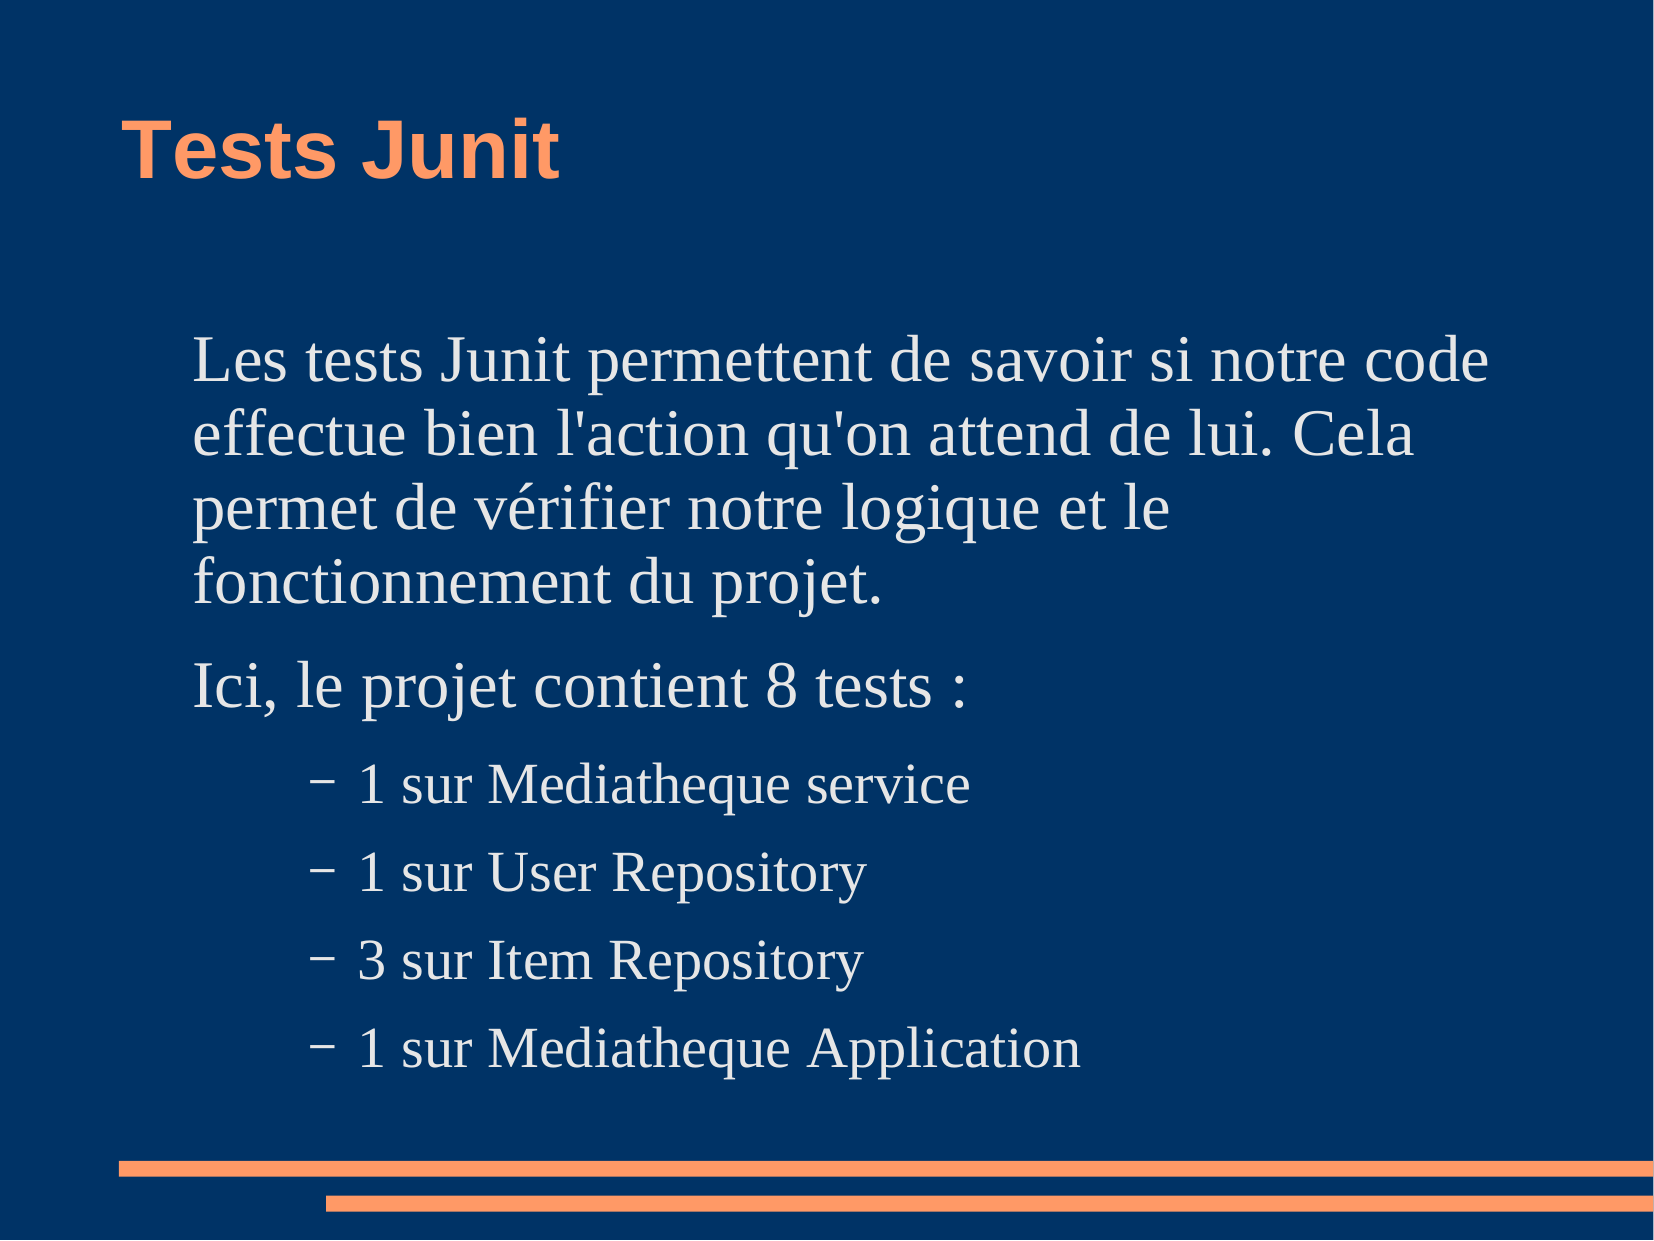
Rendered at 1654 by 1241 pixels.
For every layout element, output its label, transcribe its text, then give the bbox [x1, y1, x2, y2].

title Tests Junit [121, 46, 1534, 254]
list Les tests Junit permettent de savoir si notre code effectue bien l'action qu'on attend de lui. Cela permet de vérifier notre logique et le fonctionnement du projet. Ici, le projet contient 8 tests : 1 sur Mediatheque service 1 sur User Repository 3 sur Item Repository 1 sur Mediatheque Application [121, 322, 1561, 1132]
